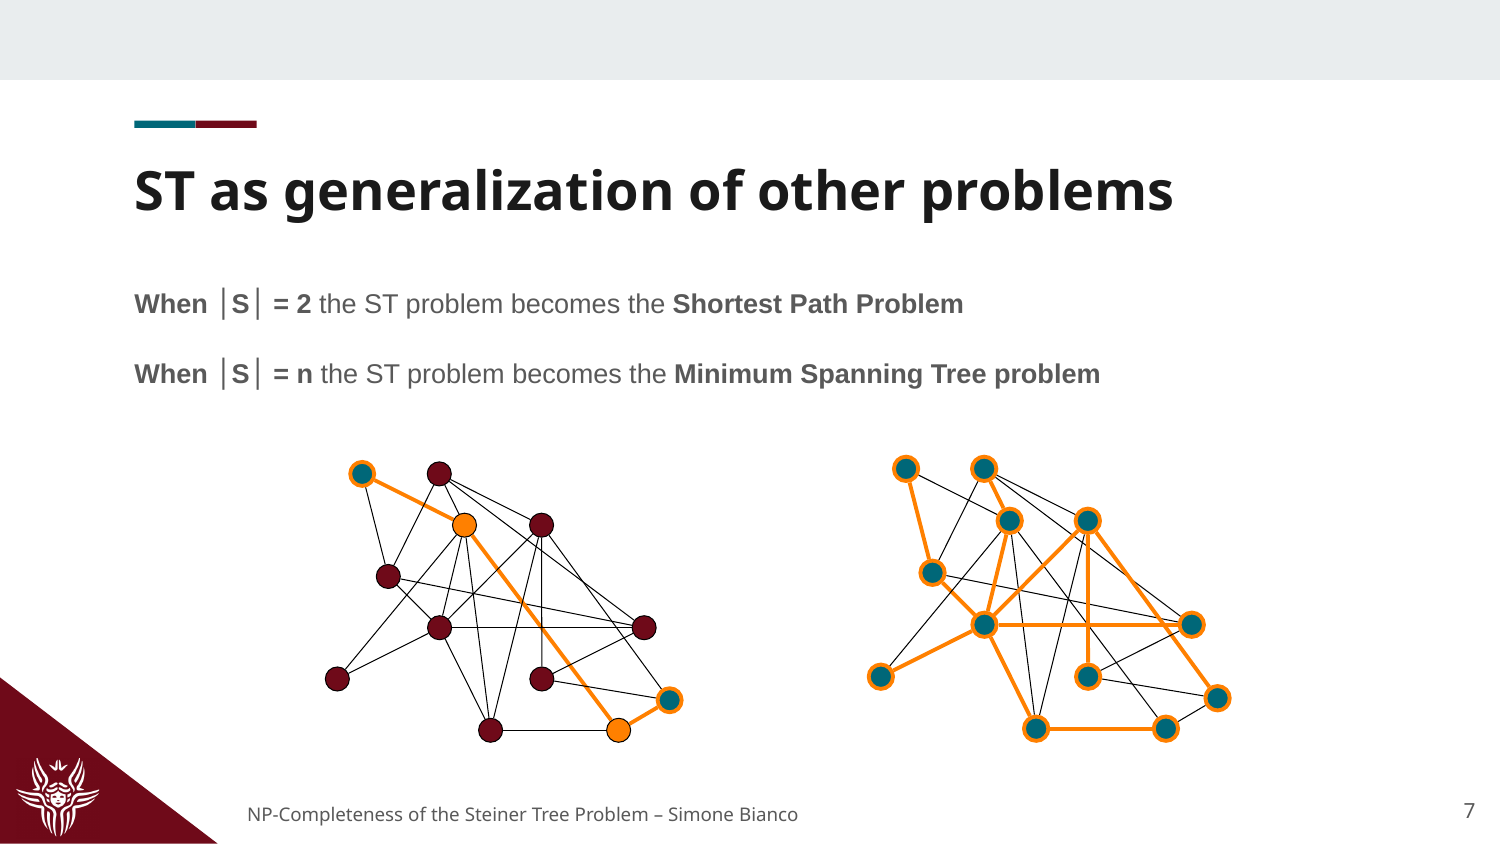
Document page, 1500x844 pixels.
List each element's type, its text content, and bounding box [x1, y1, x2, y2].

slide_number <number> [1400, 779, 1491, 844]
picture [16, 758, 100, 839]
subtitle NP-Completeness of the Steiner Tree Problem – Simone Bianco [232, 783, 1193, 839]
picture [324, 459, 684, 743]
title ST as generalization of other problems [119, 141, 1381, 230]
list When │S│ = 2 the ST problem becomes the Shortest Path Problem When │S│ = n the ST problem becomes the Minimum Spanning Tree problem [119, 266, 1418, 637]
picture [866, 454, 1232, 743]
